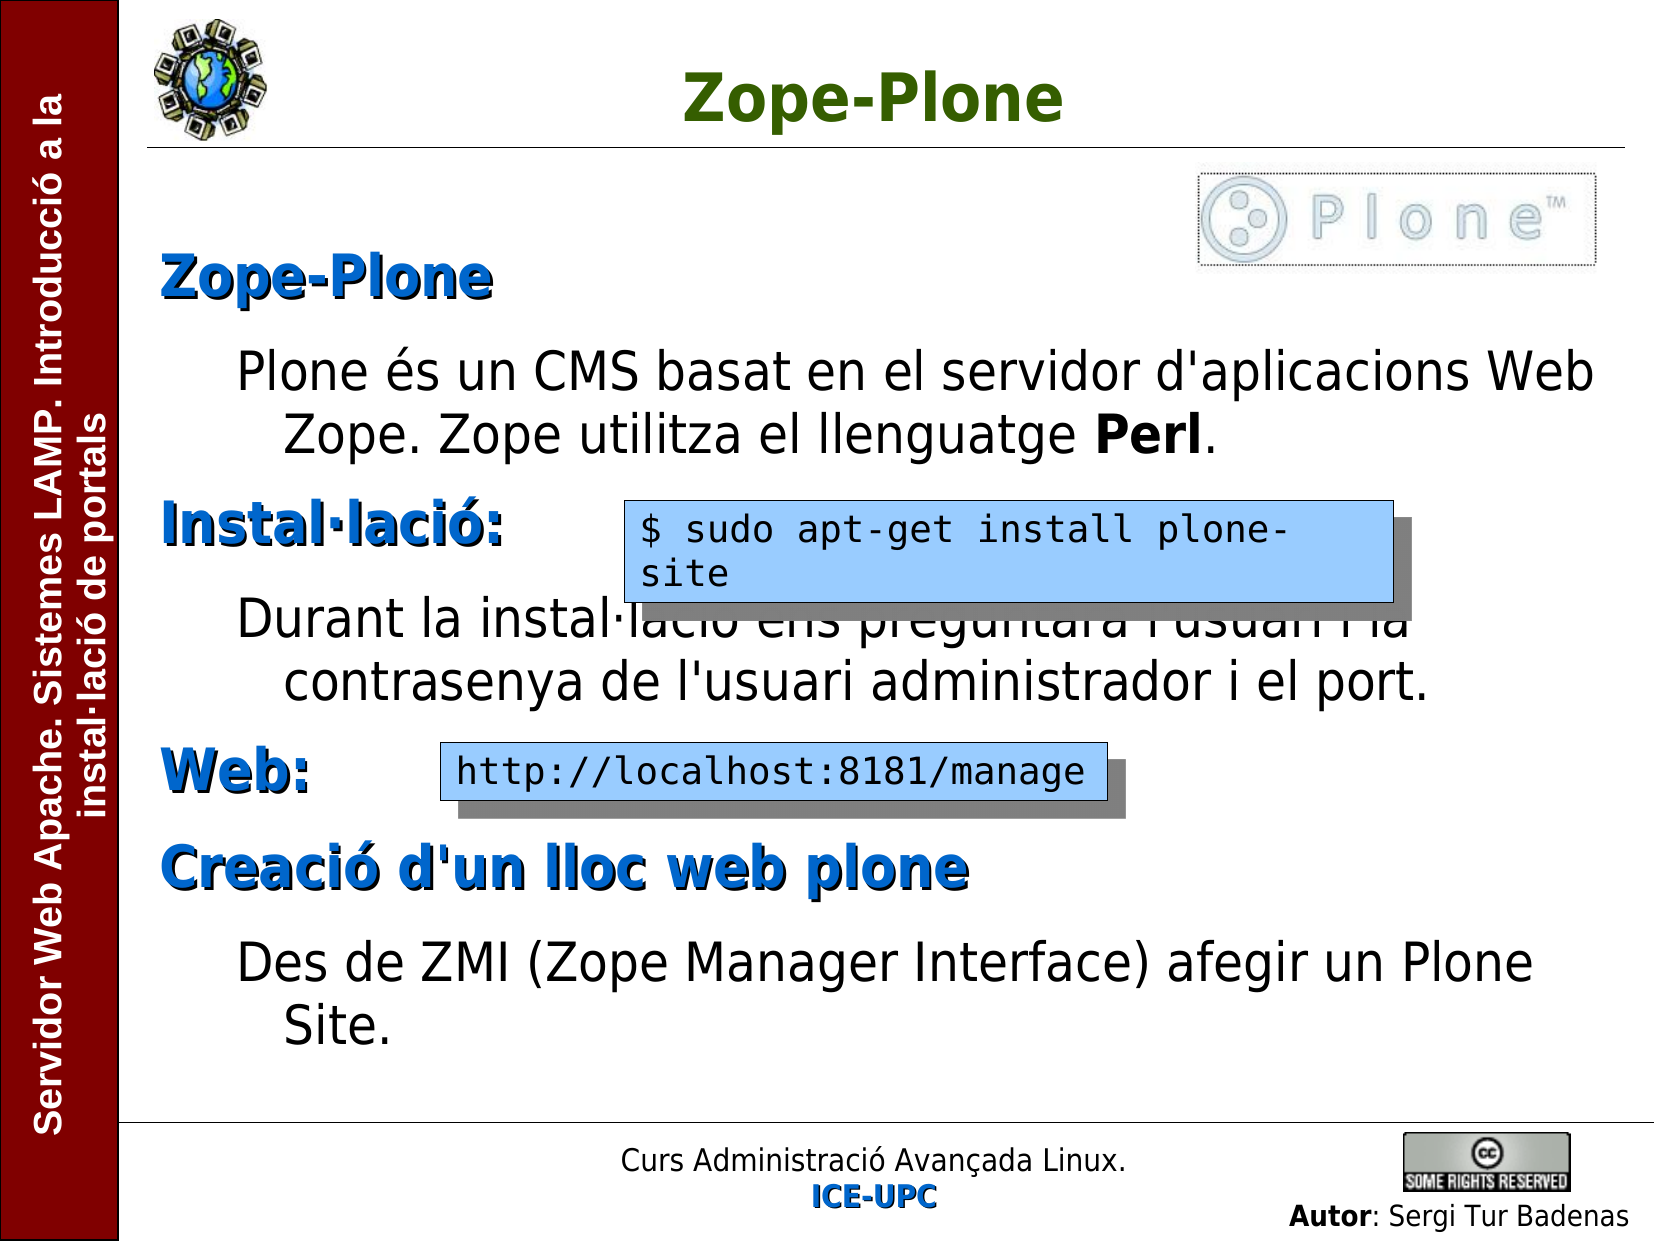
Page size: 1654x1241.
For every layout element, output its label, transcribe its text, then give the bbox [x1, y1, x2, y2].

picture [1195, 162, 1603, 274]
text_box $ sudo apt-get install plone-site [624, 500, 1394, 559]
picture [154, 19, 268, 56]
text_box http://localhost:8181/manage [440, 742, 1108, 801]
title Zope-Plone [129, 56, 1619, 141]
list Zope-Plone Plone és un CMS basat en el servidor d'aplicacions Web Zope. Zope utilitza el llenguatge Perl. Instal·lació: Durant la instal·lació ens preguntarà l'usuari i la contrasenya de l'usuari administrador i el port. Web: Creació d'un lloc web plone Des de ZMI (Zope Manager Interface) afegir un Plone Site. [141, 242, 1630, 1149]
picture [1403, 1149, 1571, 1192]
